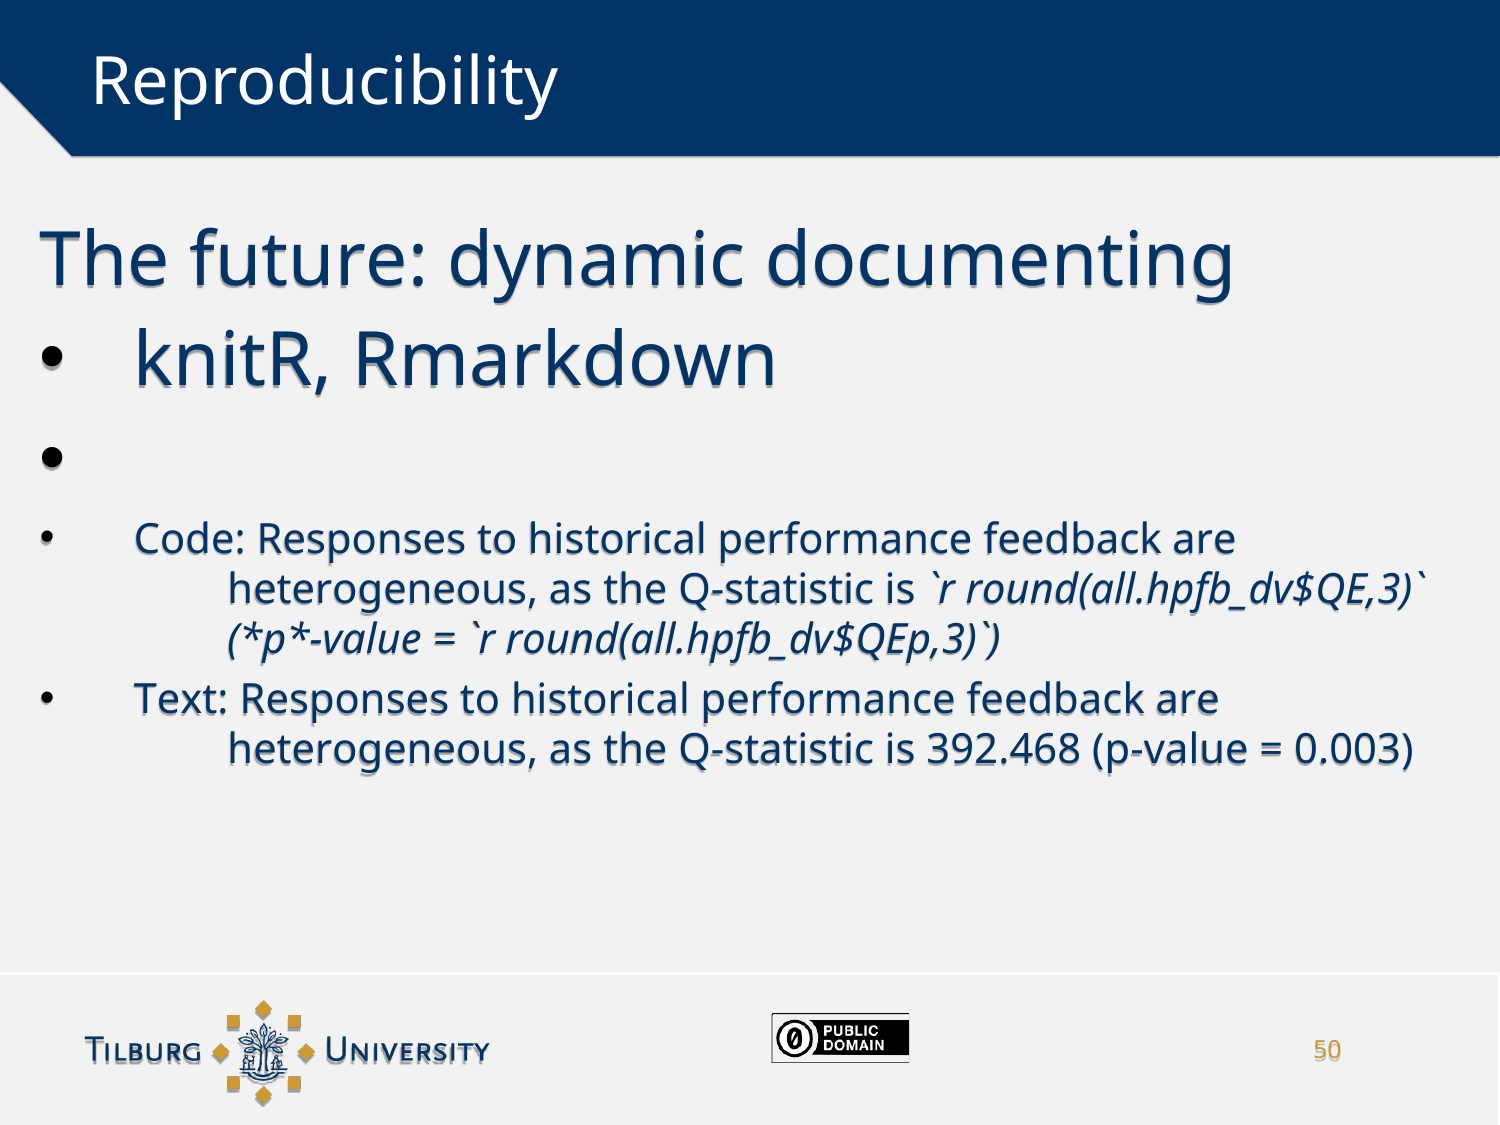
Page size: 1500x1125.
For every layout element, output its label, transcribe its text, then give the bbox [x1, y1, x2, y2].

text_box [1298, 1026, 1426, 1087]
text_box The future: dynamic documenting knitR, Rmarkdown Code: Responses to historical performance feedback are heterogeneous, as the Q-statistic is `r round(all.hpfb_dv$QE,3)` (*p*-value = `r round(all.hpfb_dv$QEp,3)`) Text: Responses to historical performance feedback are heterogeneous, as the Q-statistic is 392.468 (p-value = 0.003) [14, 202, 1450, 971]
title Reproducibility [75, 0, 1426, 156]
text_box [772, 1014, 909, 1062]
